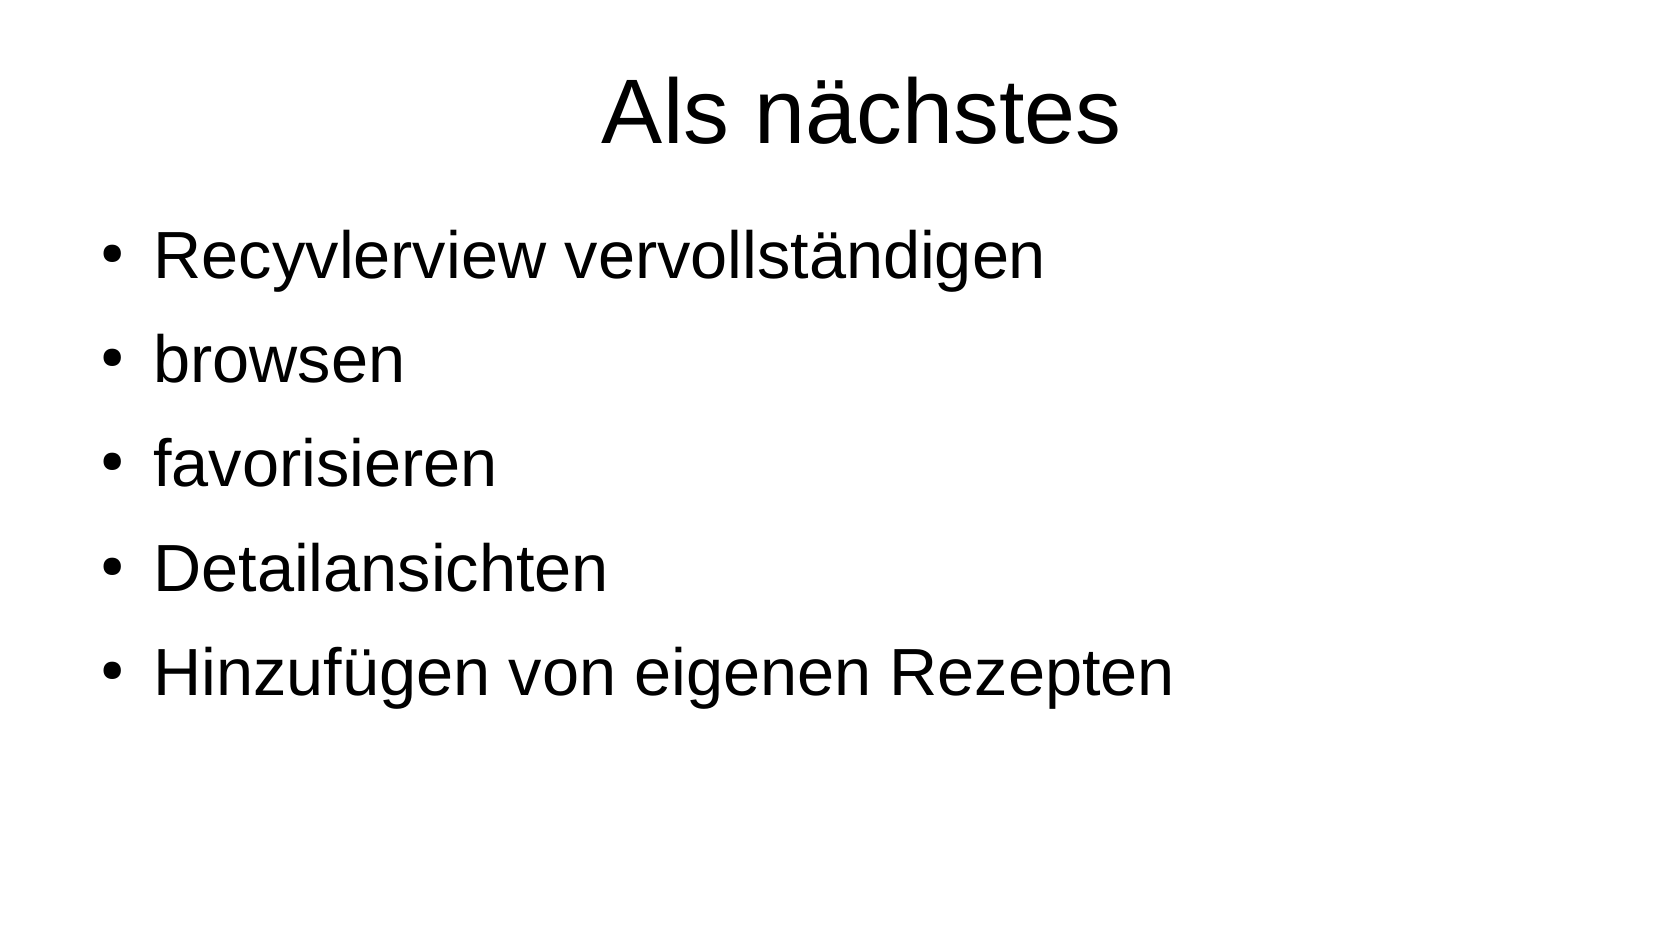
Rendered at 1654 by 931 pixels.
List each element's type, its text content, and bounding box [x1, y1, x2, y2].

title Als nächstes [118, 33, 1607, 189]
list Recyvlerview vervollständigen browsen favorisieren Detailansichten Hinzufügen von eigenen Rezepten [82, 217, 1571, 758]
